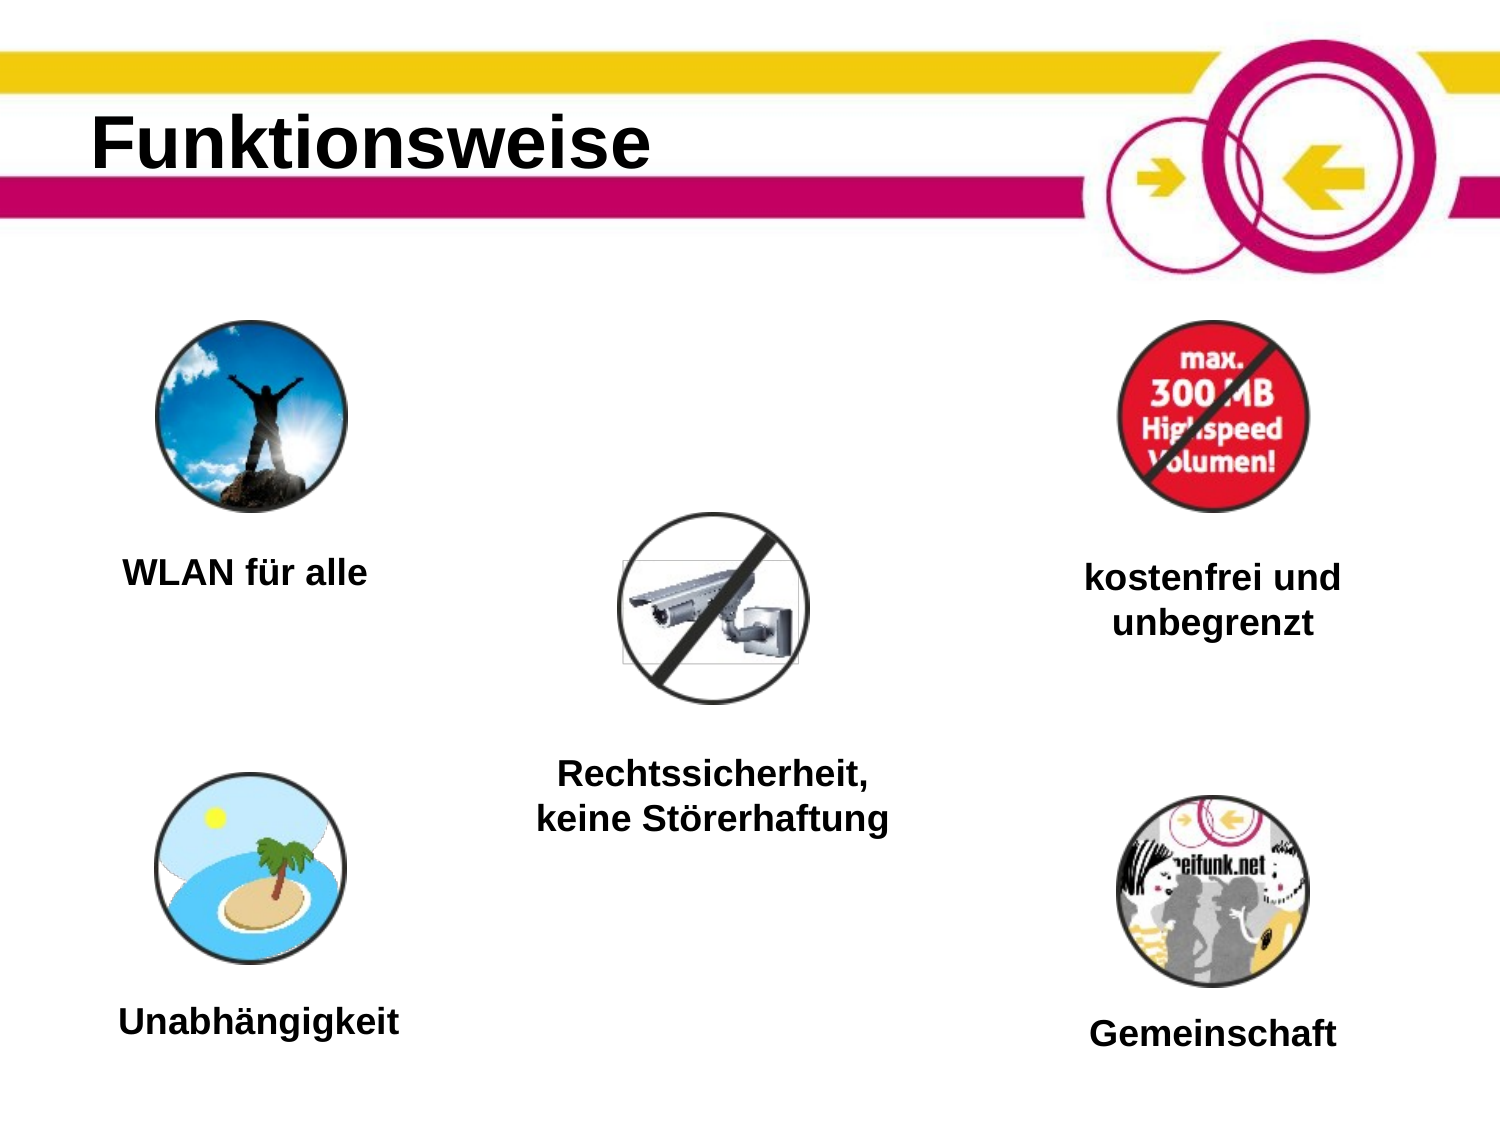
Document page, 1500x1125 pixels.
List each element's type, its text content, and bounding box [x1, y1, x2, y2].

text_box Funktionsweise [75, 11, 1425, 200]
picture [155, 320, 348, 468]
text_box Unabhängigkeit [4, 976, 513, 1063]
picture [154, 772, 347, 965]
picture [1116, 795, 1310, 988]
text_box Gemeinschaft [959, 988, 1468, 1075]
picture [205, 382, 213, 388]
text_box WLAN für alle [0, 468, 529, 674]
picture [1073, 320, 1353, 513]
text_box Rechtssicherheit, keine Störerhaftung [493, 734, 933, 821]
text_box kostenfrei und unbegrenzt [993, 538, 1433, 625]
picture [617, 512, 810, 705]
